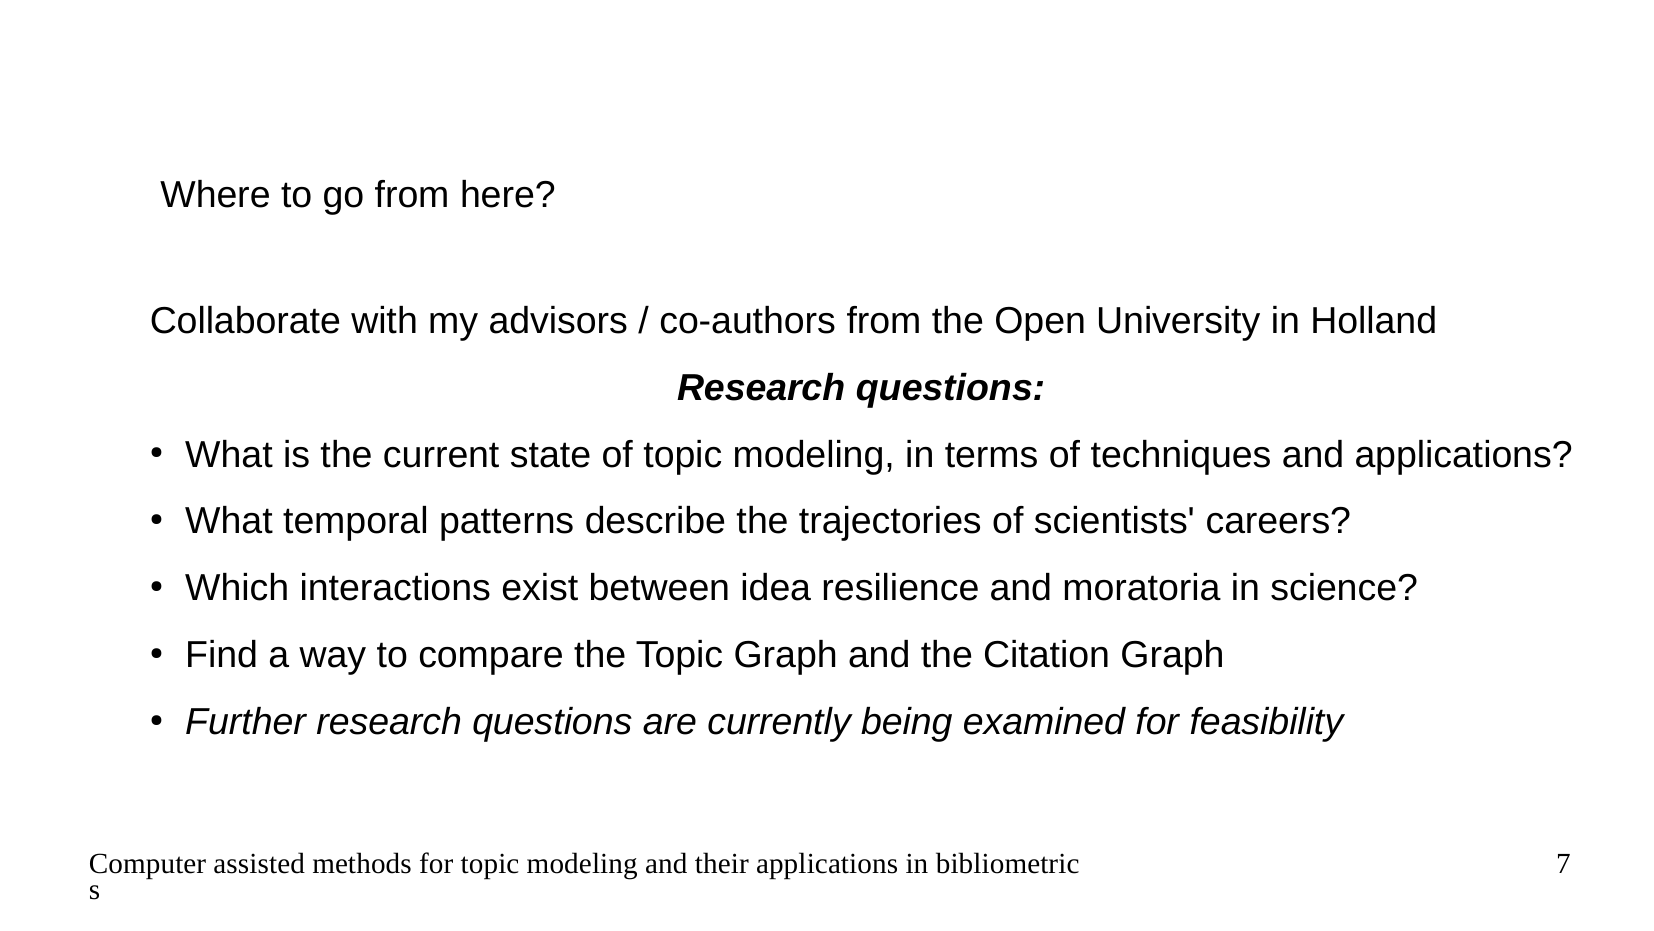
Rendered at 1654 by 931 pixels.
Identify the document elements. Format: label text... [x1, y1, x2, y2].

text_box Collaborate with my advisors / co-authors from the Open University in Holland Research questions: What is the current state of topic modeling, in terms of techniques and applications? What temporal patterns describe the trajectories of scientists' careers? Which interactions exist between idea resilience and moratoria in science? Find a way to compare the Topic Graph and the Citation Graph Further research questions are currently being examined for feasibility [134, 292, 1591, 750]
text_box Where to go from here? [145, 165, 572, 223]
